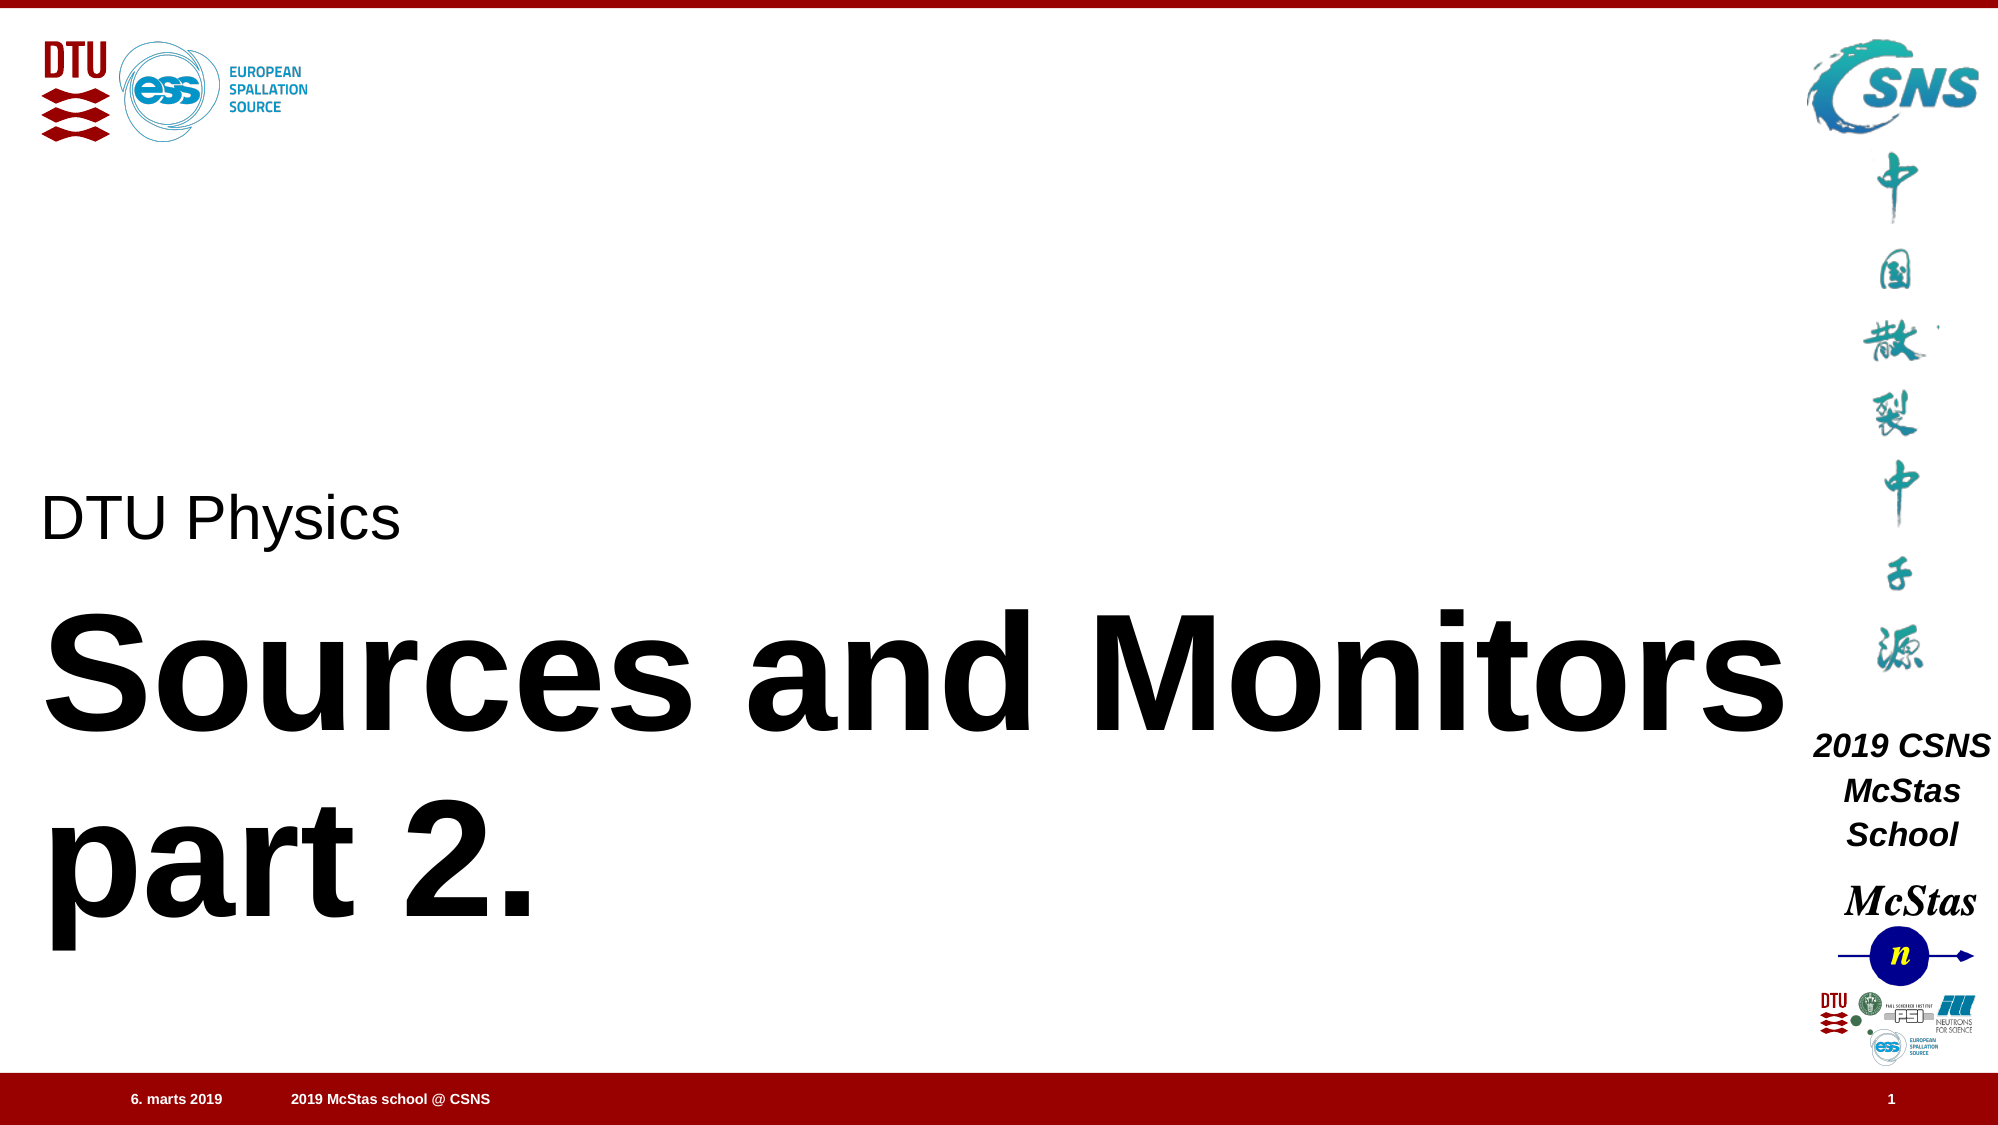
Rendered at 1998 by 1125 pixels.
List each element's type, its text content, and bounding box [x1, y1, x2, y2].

picture [1820, 884, 1994, 987]
picture [1884, 1004, 1934, 1023]
title Sources and Monitors part 2. [40, 581, 1820, 1026]
picture [119, 41, 307, 142]
picture [1850, 992, 1976, 1066]
picture [1807, 37, 1989, 699]
slide_number <number> [1887, 1088, 1909, 1110]
list DTU Physics [40, 279, 1819, 553]
